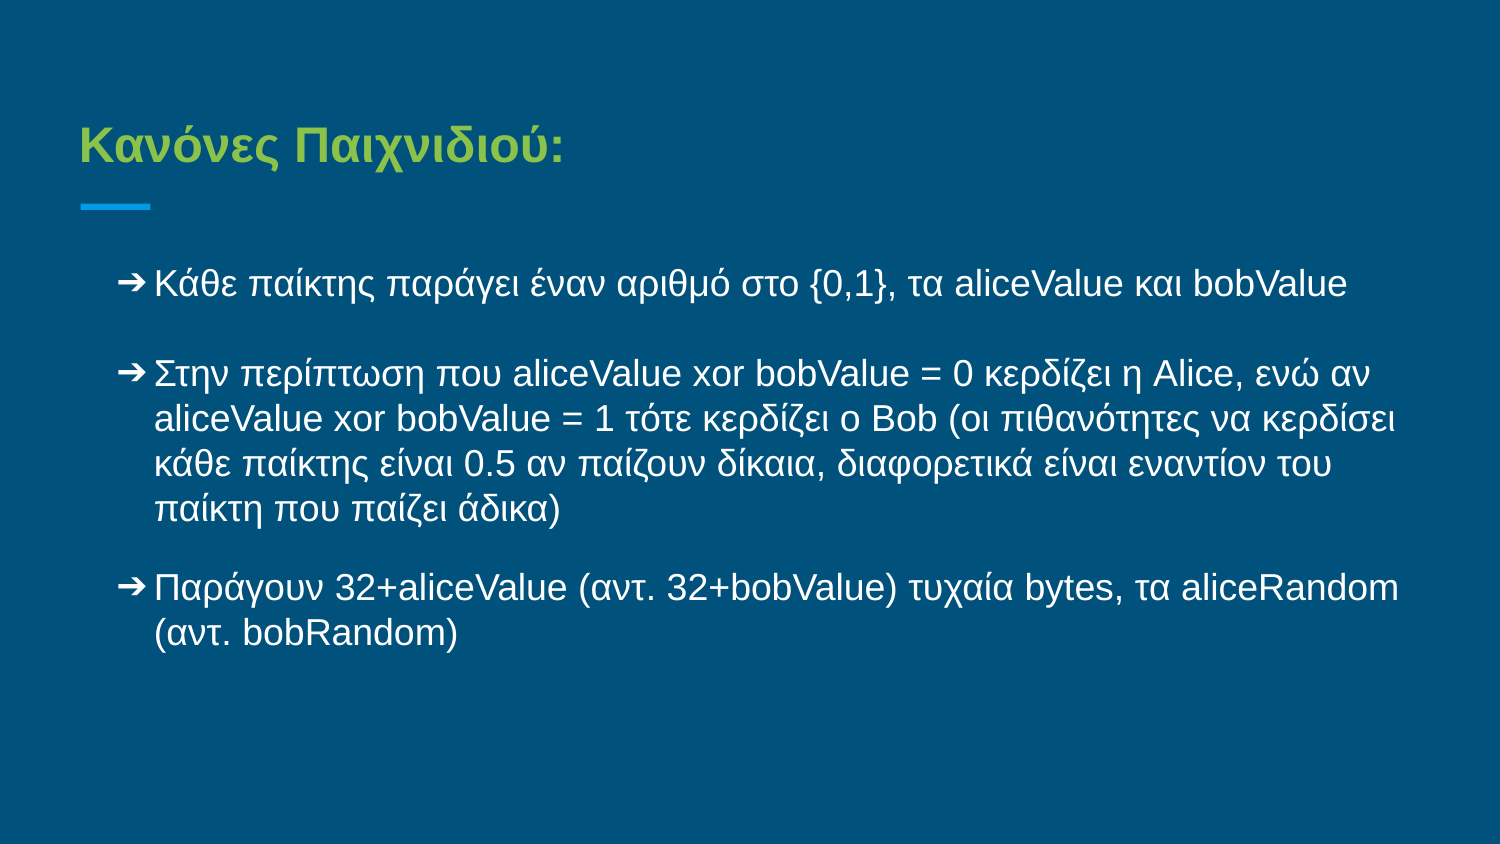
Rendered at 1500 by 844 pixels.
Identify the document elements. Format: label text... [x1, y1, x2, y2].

list Κάθε παίκτης παράγει έναν αριθμό στο {0,1}, τα aliceValue και bobValue Στην περίπτωση που aliceValue xor bobValue = 0 κερδίζει η Alice, ενώ αν aliceValue xor bobValue = 1 τότε κερδίζει ο Bob (οι πιθανότητες να κερδίσει κάθε παίκτης είναι 0.5 αν παίζουν δίκαια, διαφορετικά είναι εναντίον του παίκτη που παίζει άδικα) Παράγουν 32+aliceValue (αντ. 32+bobValue) τυχαία bytes, τα aliceRandom (αντ. bobRandom) [63, 244, 1437, 750]
title Κανόνες Παιχνιδιού: [63, 75, 1437, 188]
